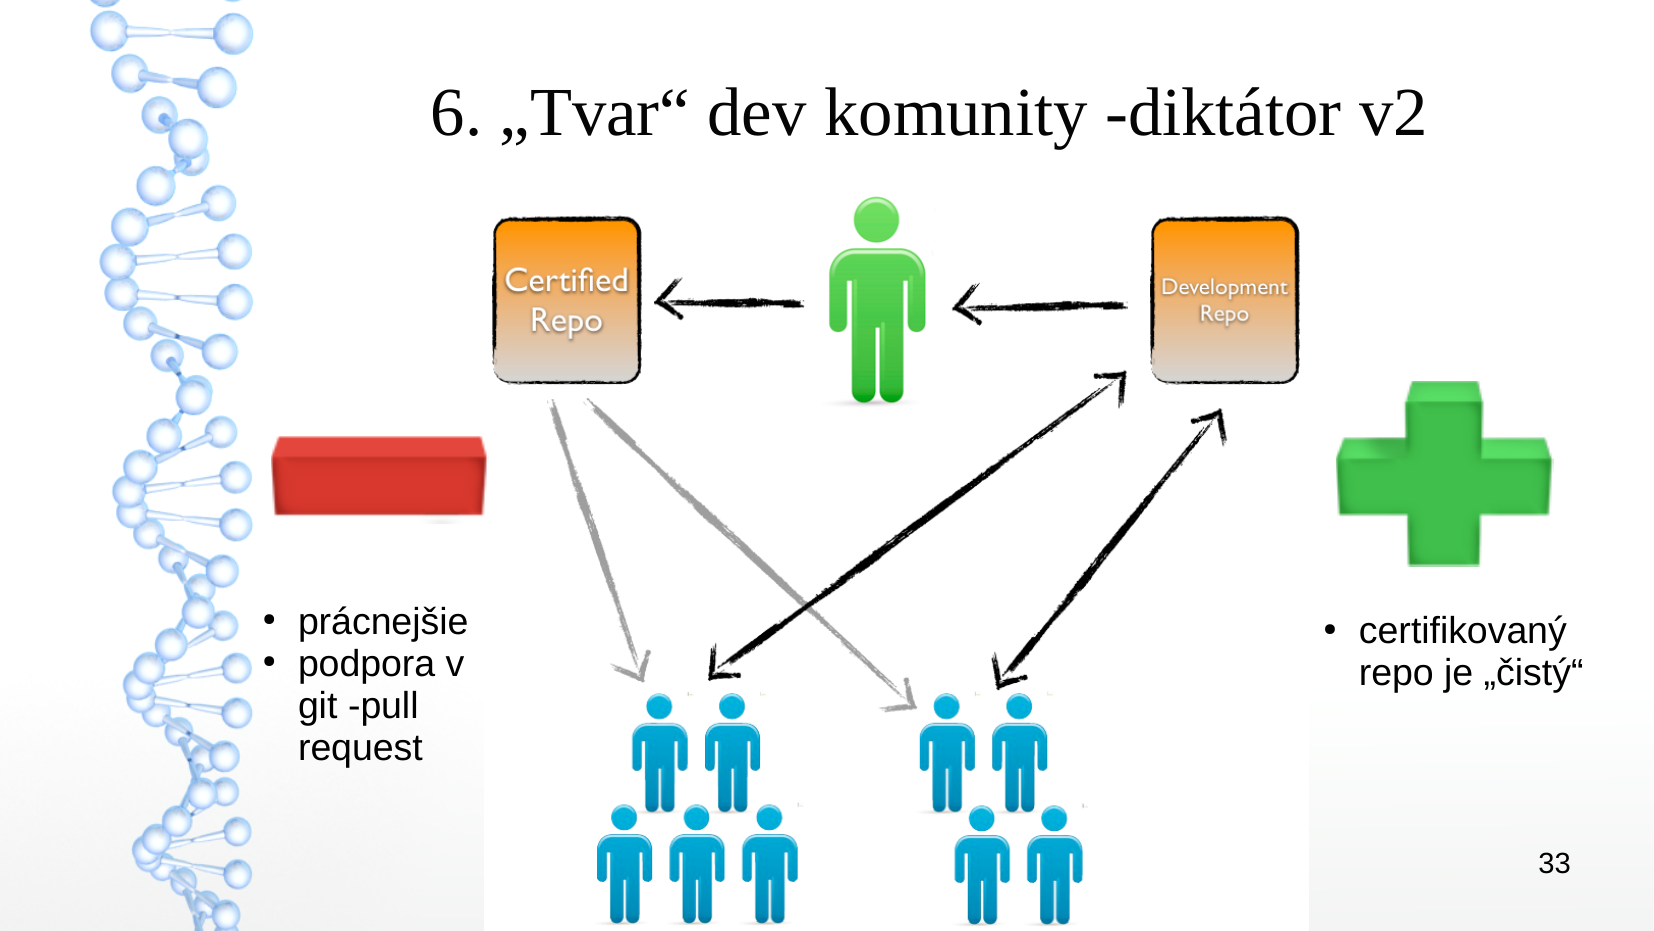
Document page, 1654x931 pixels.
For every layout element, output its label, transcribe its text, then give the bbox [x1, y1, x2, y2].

title 6. „Tvar“ dev komunity -diktátor v2 [265, 35, 1595, 189]
text_box certifikovaný repo je „čistý“ [1308, 602, 1619, 702]
picture [0, 0, 1654, 931]
text_box prácnejšie podpora v git -pull request [248, 592, 508, 776]
